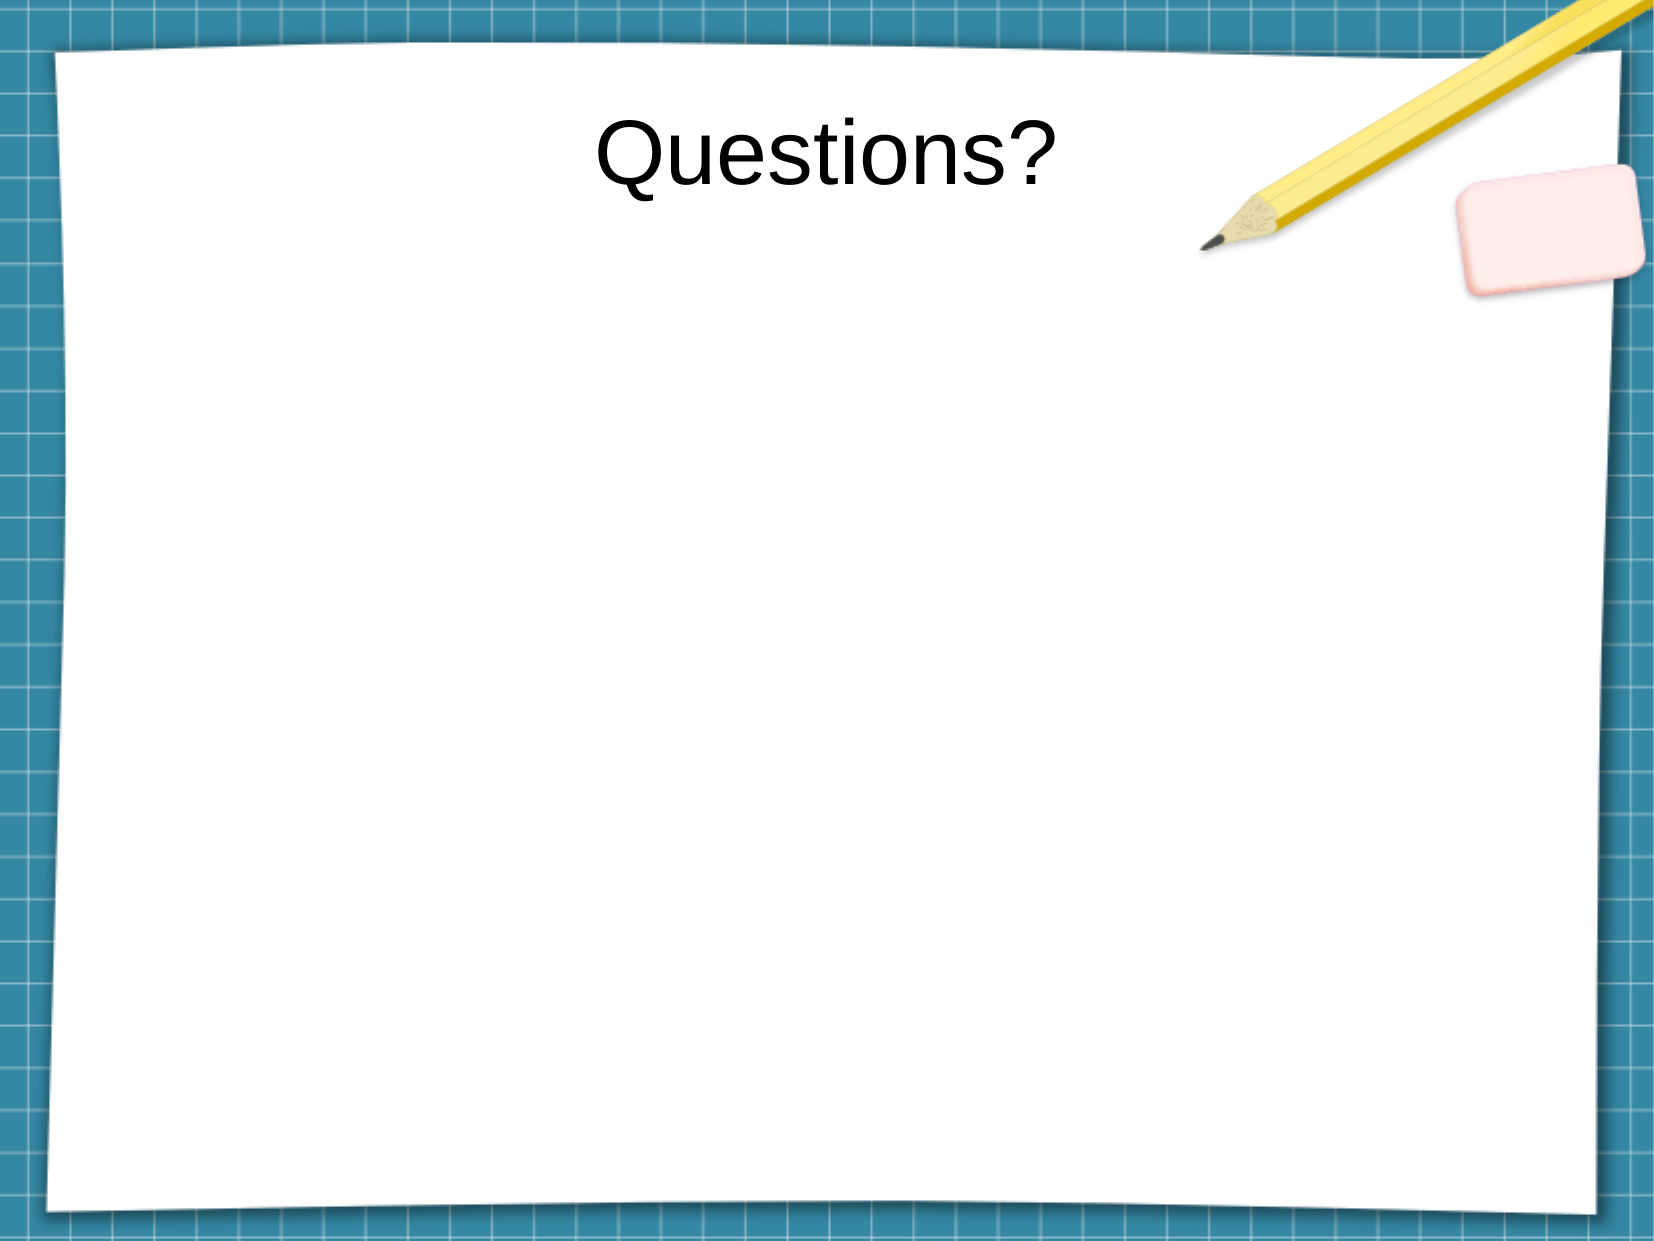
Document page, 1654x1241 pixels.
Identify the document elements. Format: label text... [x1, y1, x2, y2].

picture [0, 0, 1654, 1241]
title Questions? [82, 49, 1571, 257]
